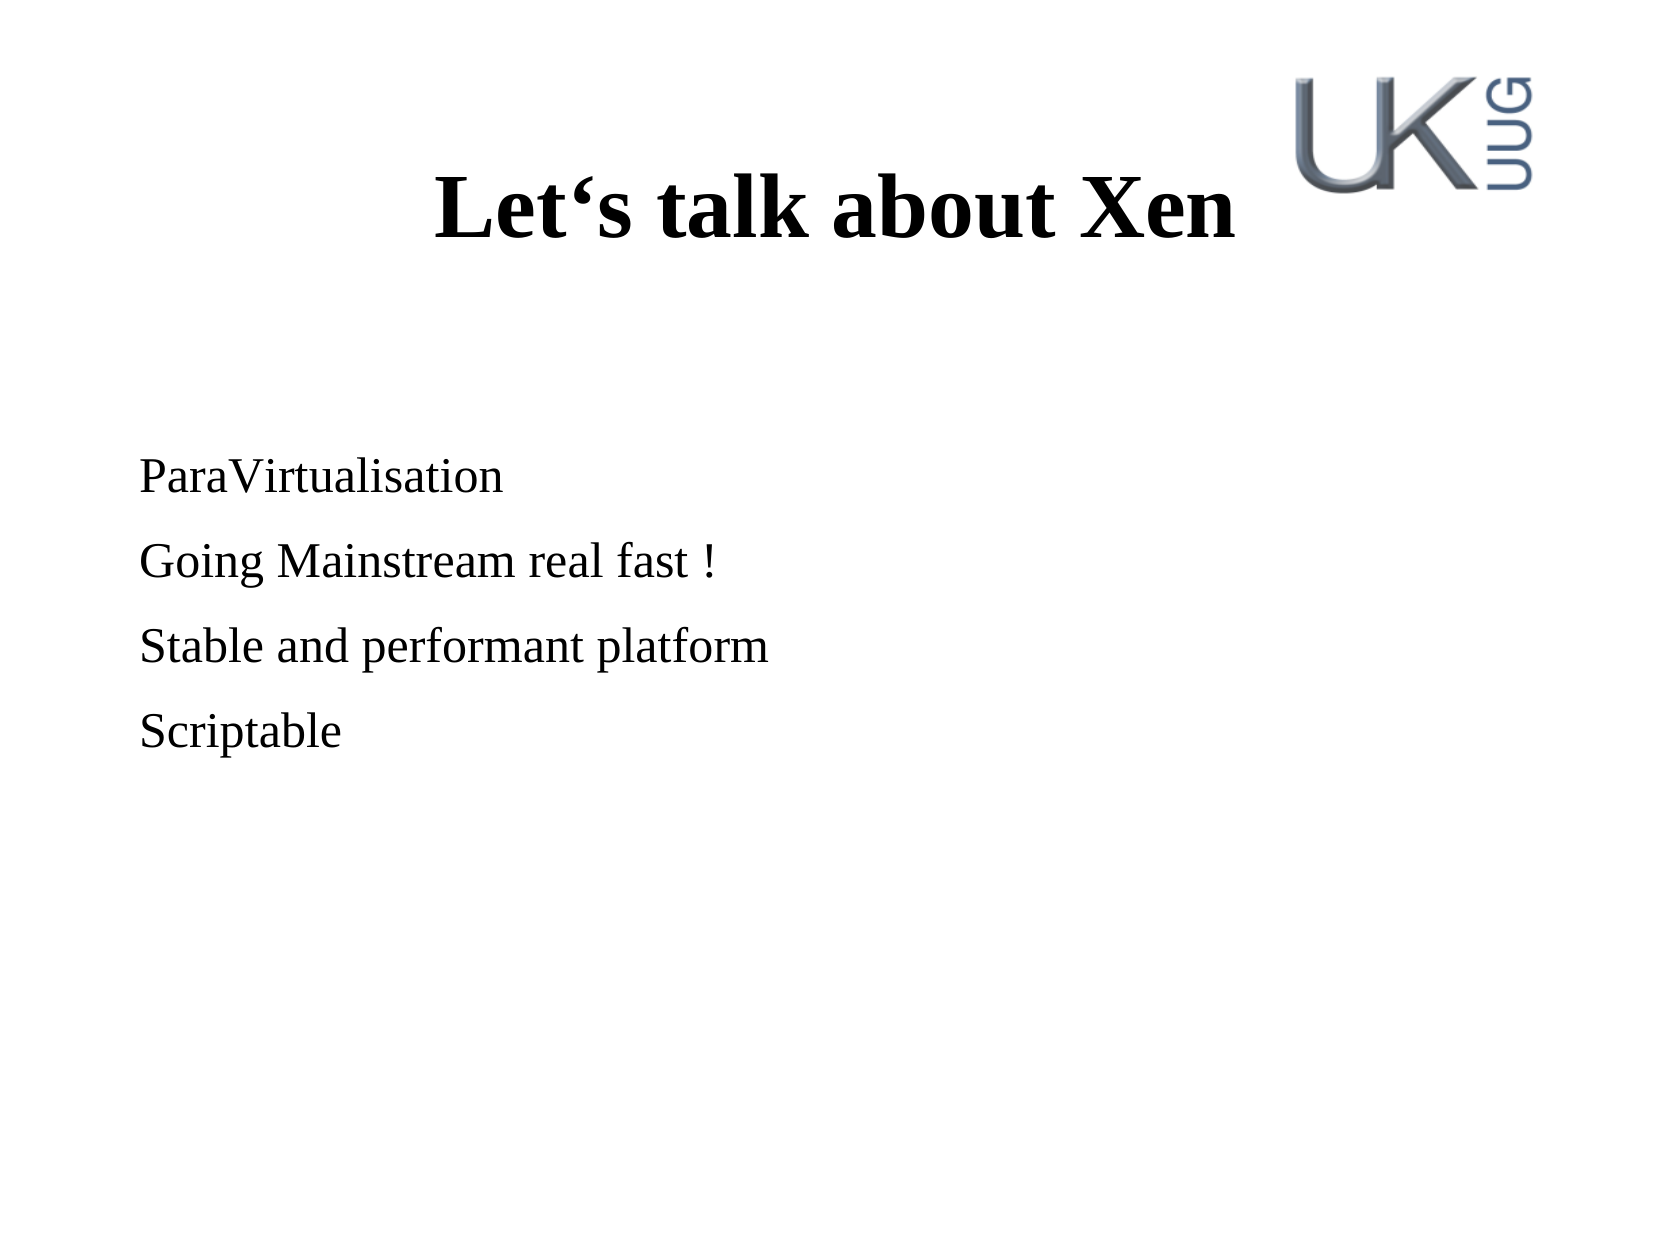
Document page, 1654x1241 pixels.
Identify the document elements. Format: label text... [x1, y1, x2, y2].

title Let‘s talk about Xen [121, 102, 1534, 311]
picture [1289, 74, 1538, 196]
list ParaVirtualisation Going Mainstream real fast ! Stable and performant platform Scriptable [121, 344, 1534, 1127]
